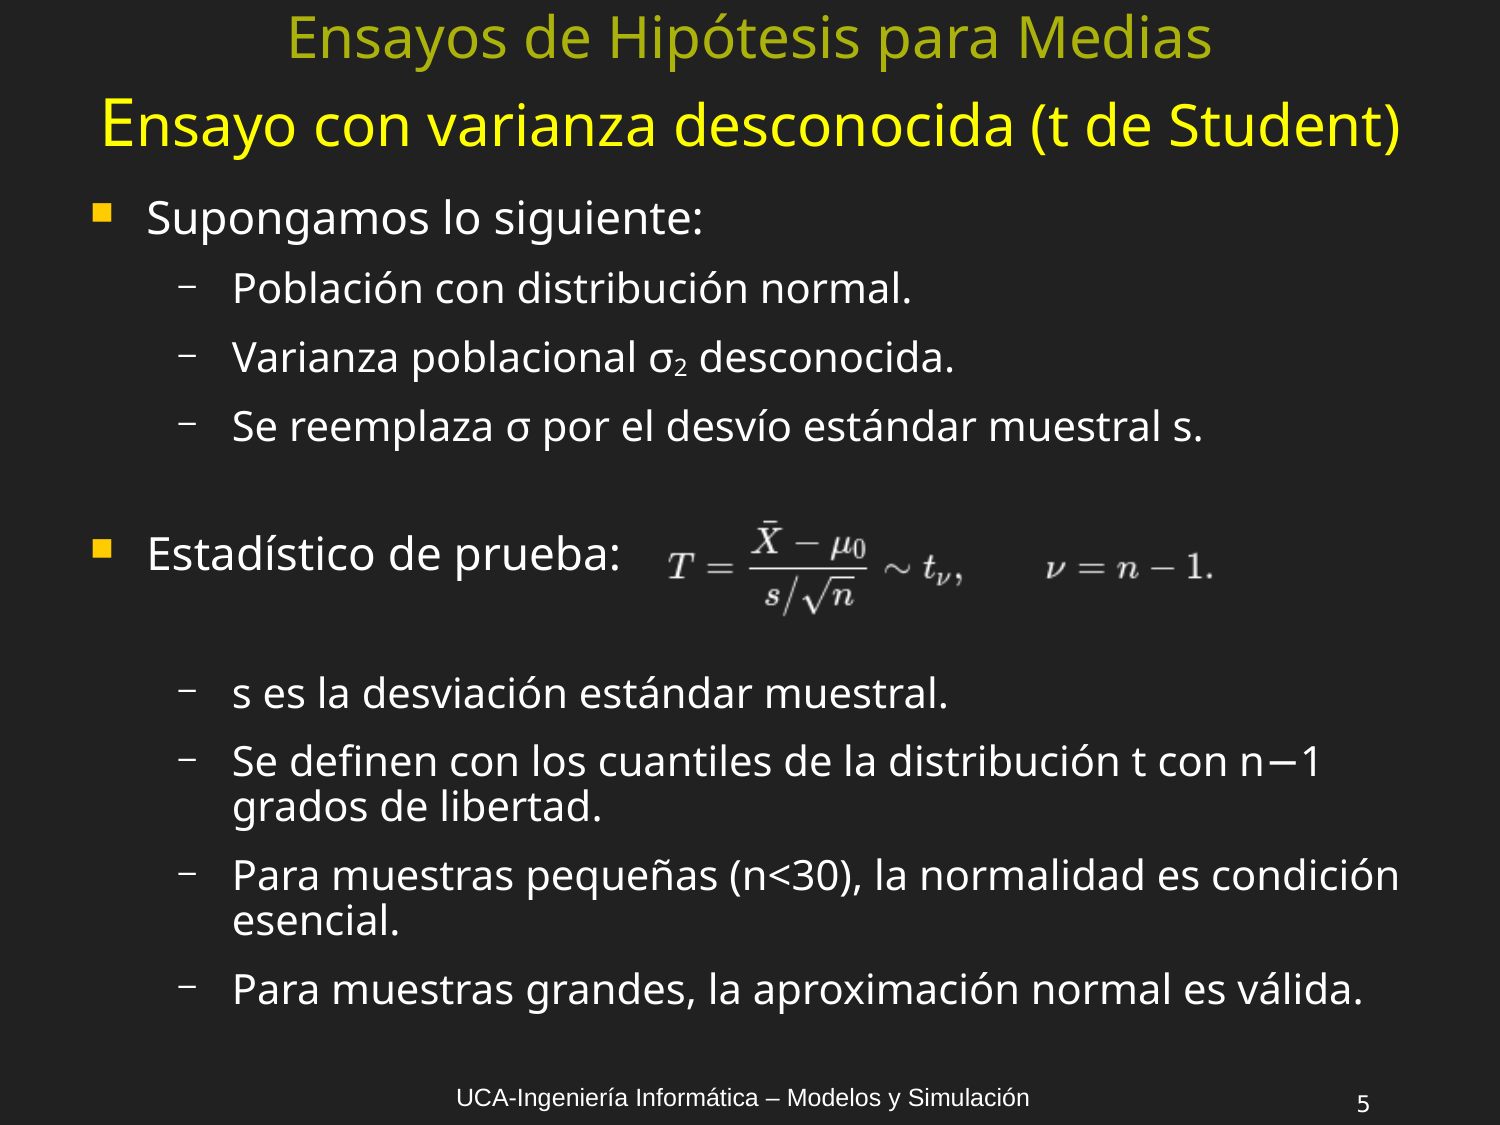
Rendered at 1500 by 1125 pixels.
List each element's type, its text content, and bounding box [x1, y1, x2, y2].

list Supongamos lo siguiente: Población con distribución normal. Varianza poblacional σ2 desconocida. Se reemplaza σ por el desvío estándar muestral s. Estadístico de prueba: s es la desviación estándar muestral. Se definen con los cuantiles de la distribución t con n−1 grados de libertad. Para muestras pequeñas (n<30), la normalidad es condición esencial. Para muestras grandes, la aproximación normal es válida. [75, 187, 1426, 1088]
title Ensayos de Hipótesis para Medias Ensayo con varianza desconocida (t de Student) [0, 0, 1500, 188]
picture [637, 496, 1239, 638]
